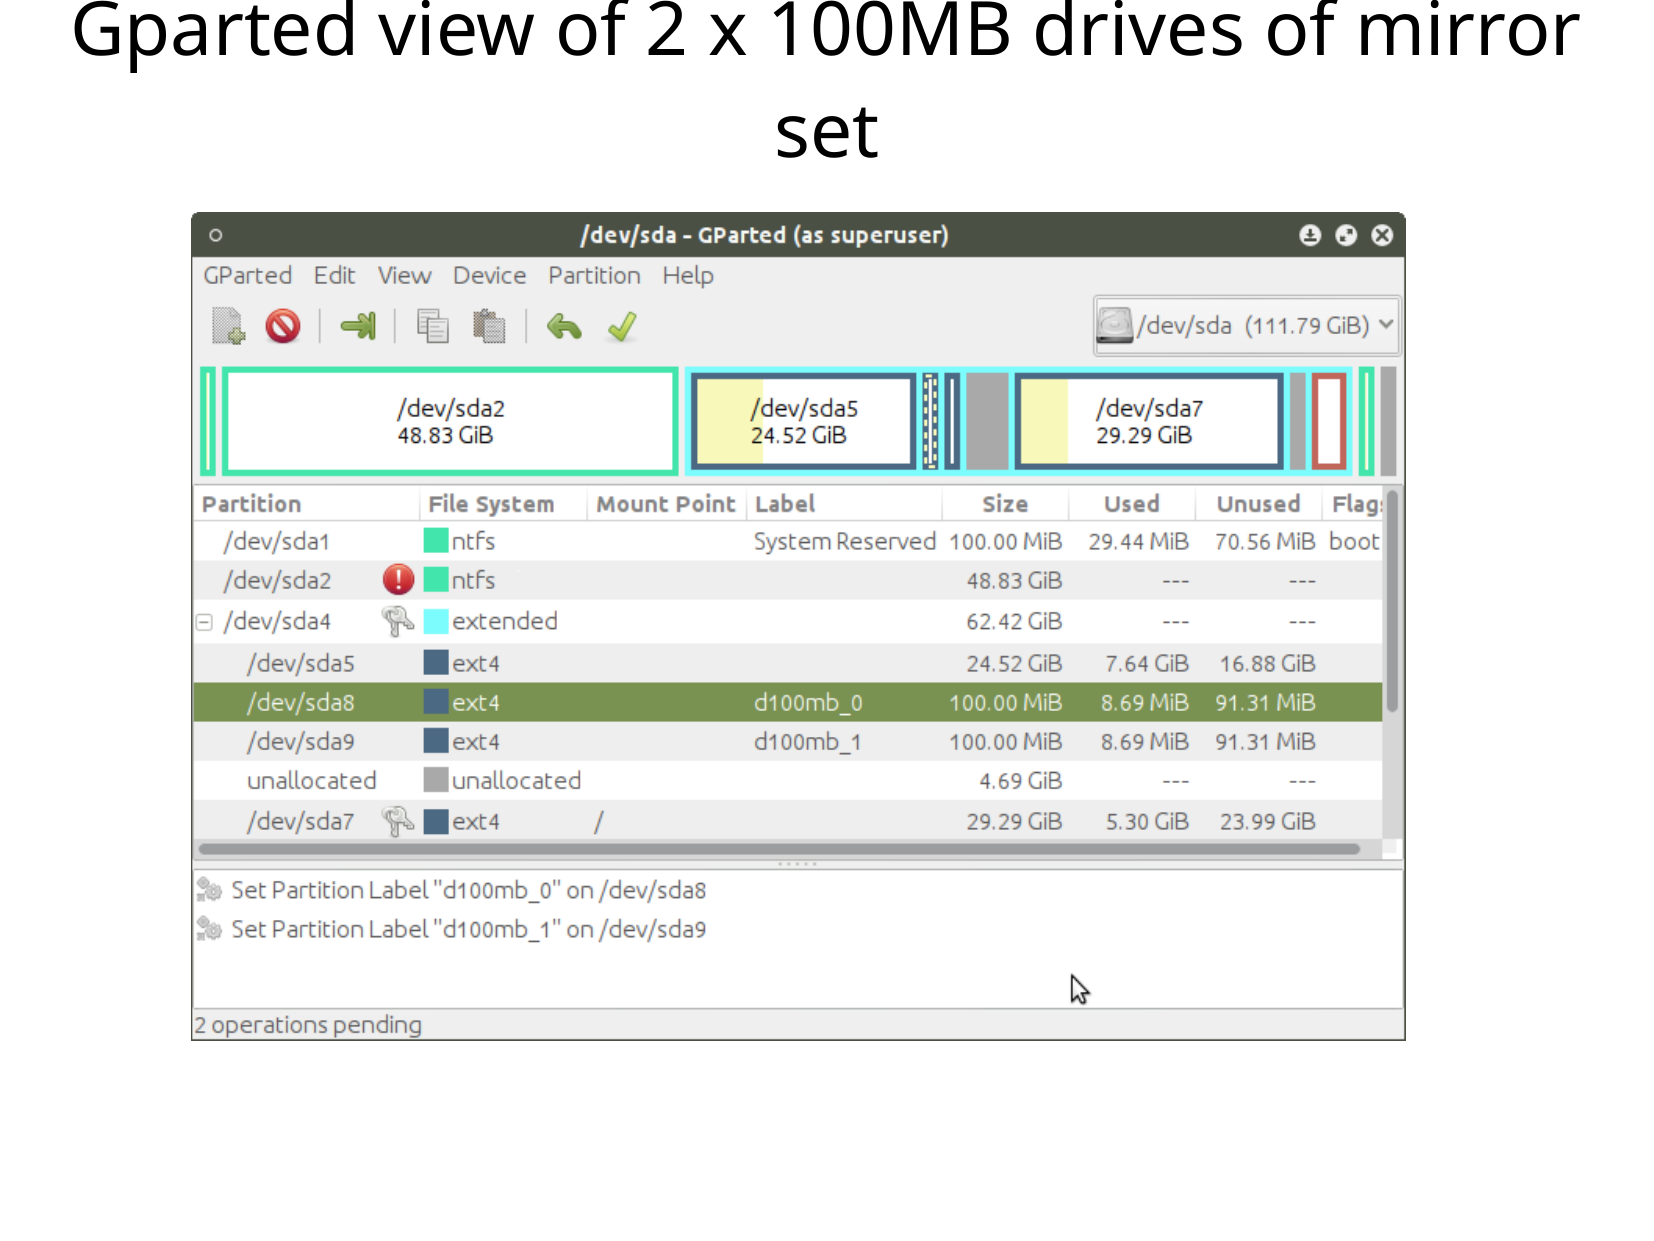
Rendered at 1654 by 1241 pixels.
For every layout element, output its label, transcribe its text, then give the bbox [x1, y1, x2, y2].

title Gparted view of 2 x 100MB drives of mirror set [23, 36, 1630, 119]
picture [191, 212, 1406, 1041]
